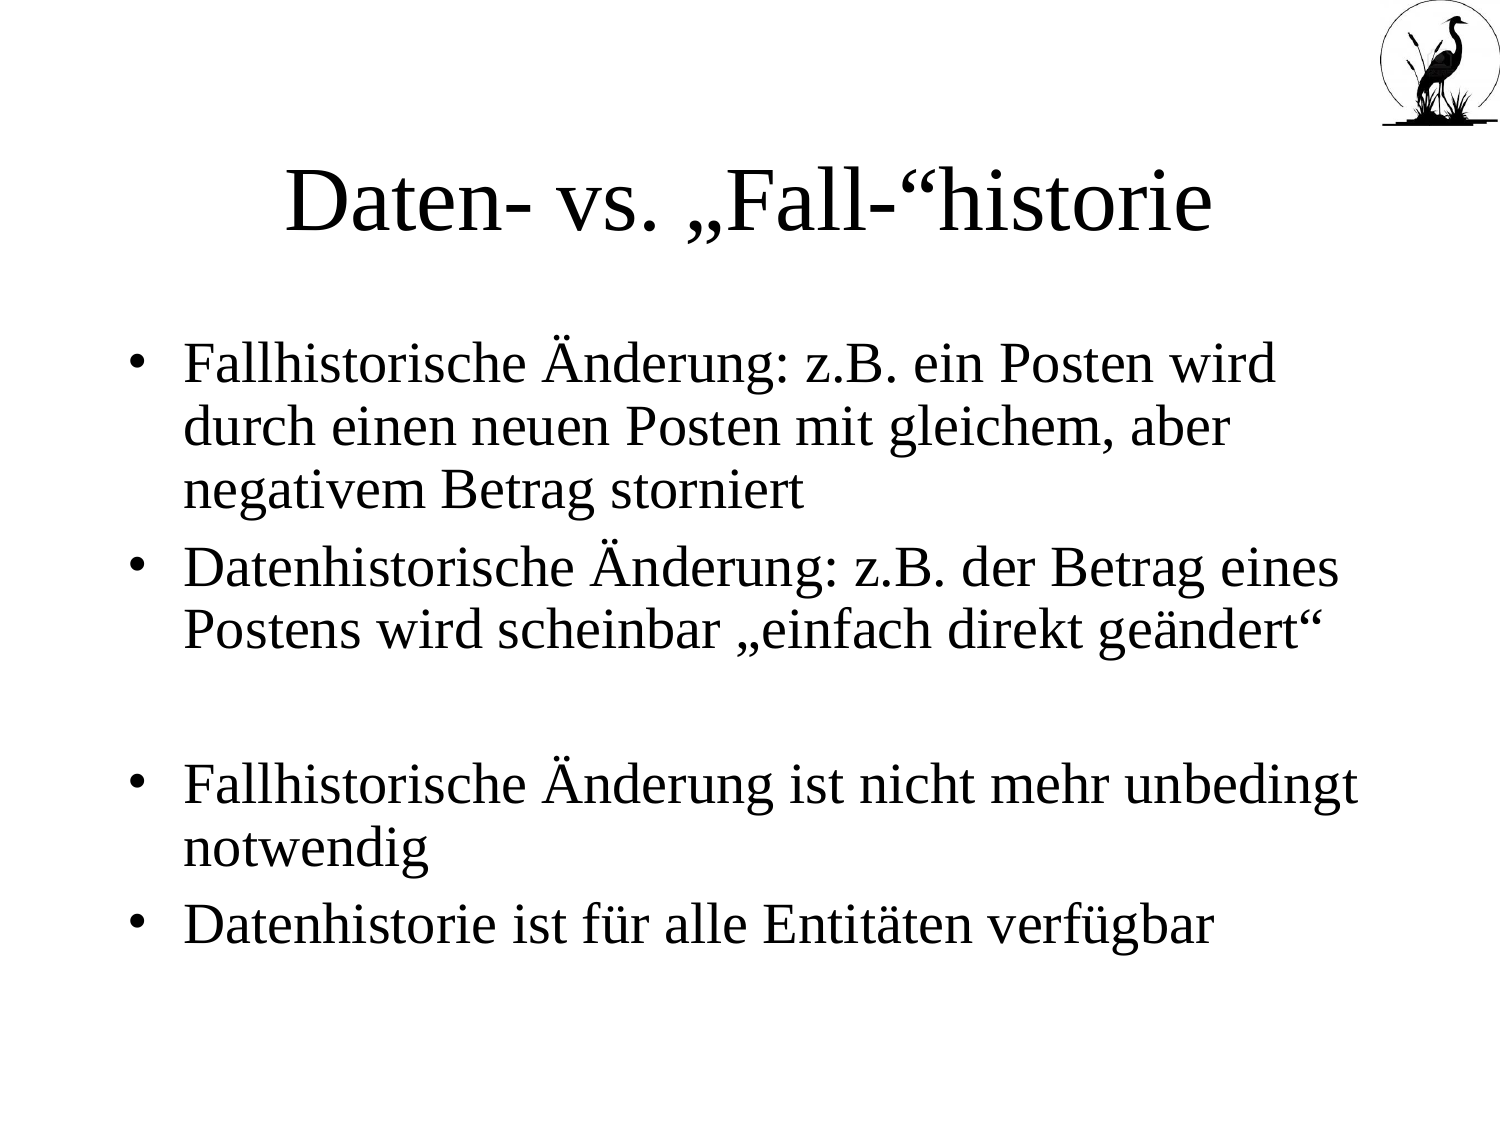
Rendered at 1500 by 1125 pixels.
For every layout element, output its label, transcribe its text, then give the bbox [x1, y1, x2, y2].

list Fallhistorische Änderung: z.B. ein Posten wird durch einen neuen Posten mit gleichem, aber negativem Betrag storniert Datenhistorische Änderung: z.B. der Betrag eines Postens wird scheinbar „einfach direkt geändert“ Fallhistorische Änderung ist nicht mehr unbedingt notwendig Datenhistorie ist für alle Entitäten verfügbar [112, 324, 1388, 1001]
picture [1380, 0, 1500, 126]
title Daten- vs. „Fall-“historie [112, 99, 1388, 288]
